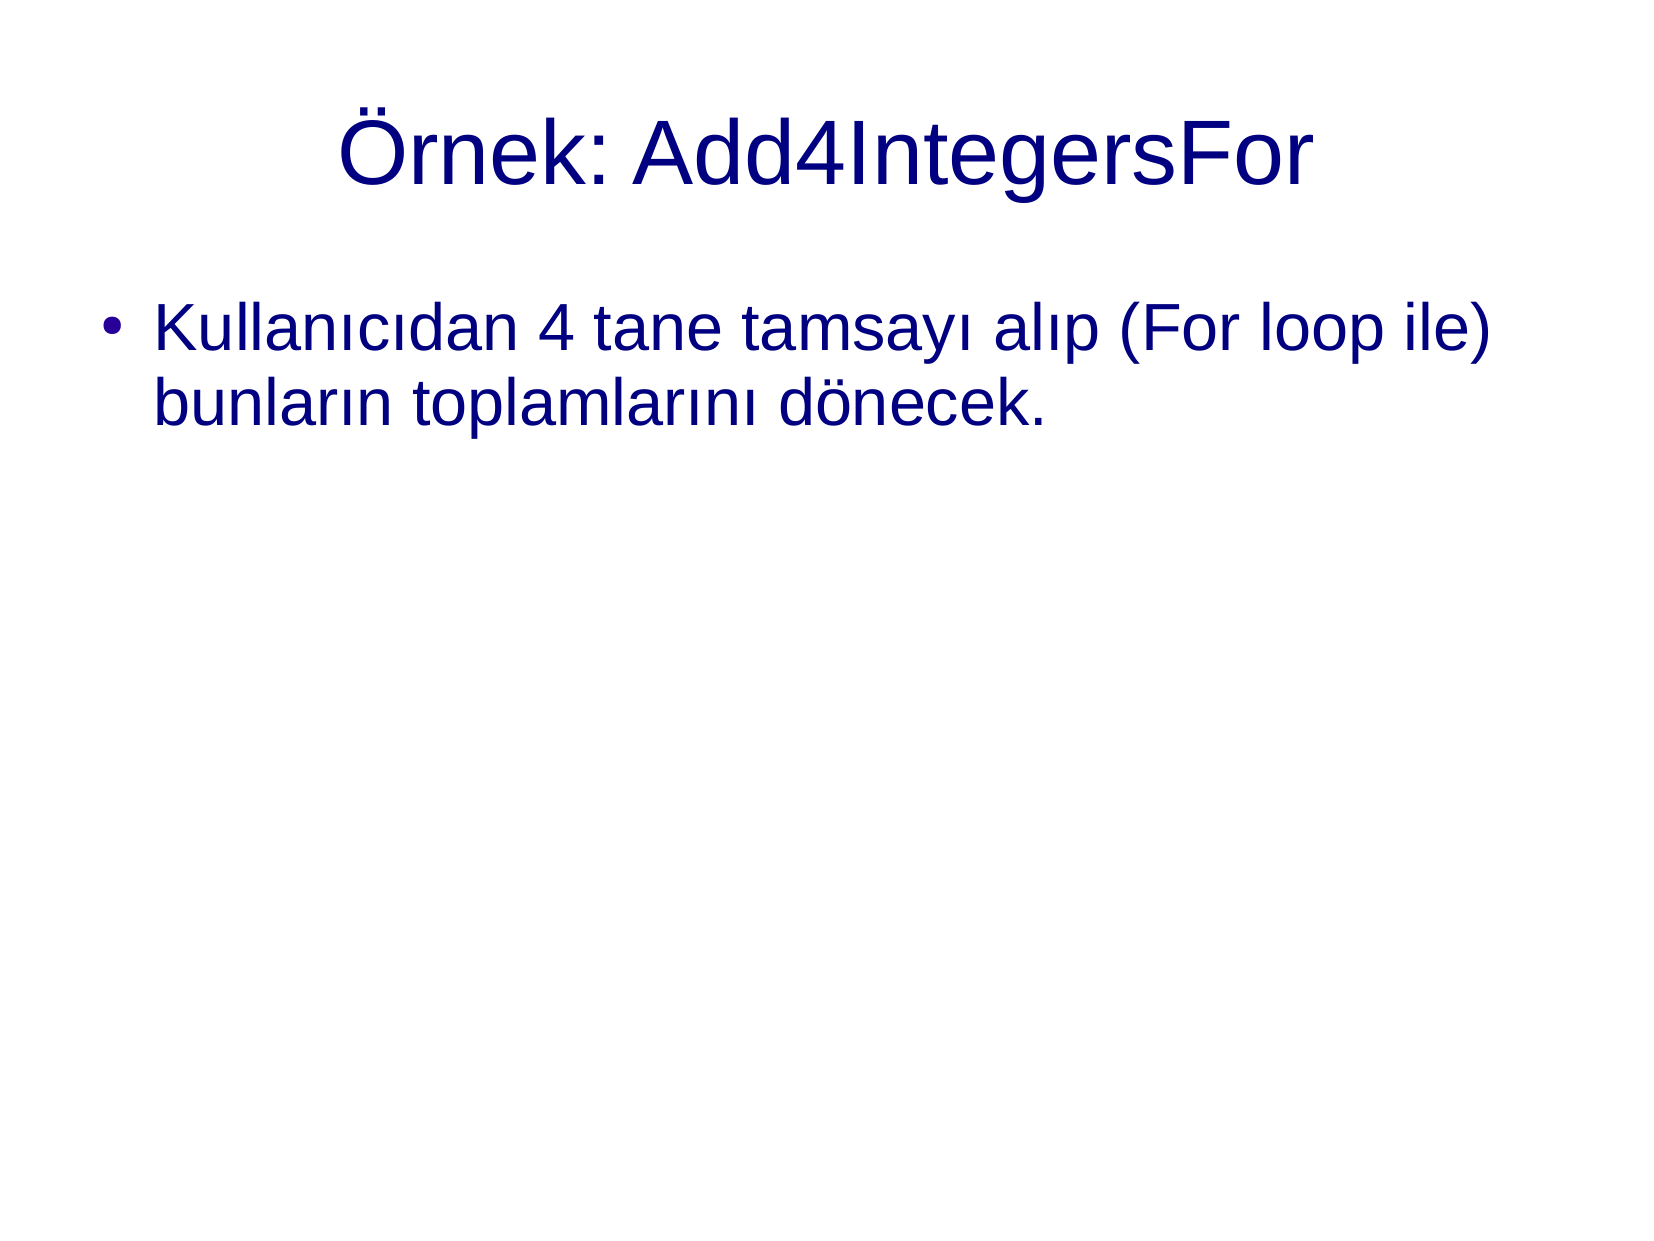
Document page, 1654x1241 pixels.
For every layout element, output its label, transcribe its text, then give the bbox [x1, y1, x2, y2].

list Kullanıcıdan 4 tane tamsayı alıp (For loop ile) bunların toplamlarını dönecek. [82, 290, 1571, 1109]
title Örnek: Add4IntegersFor [82, 49, 1571, 257]
